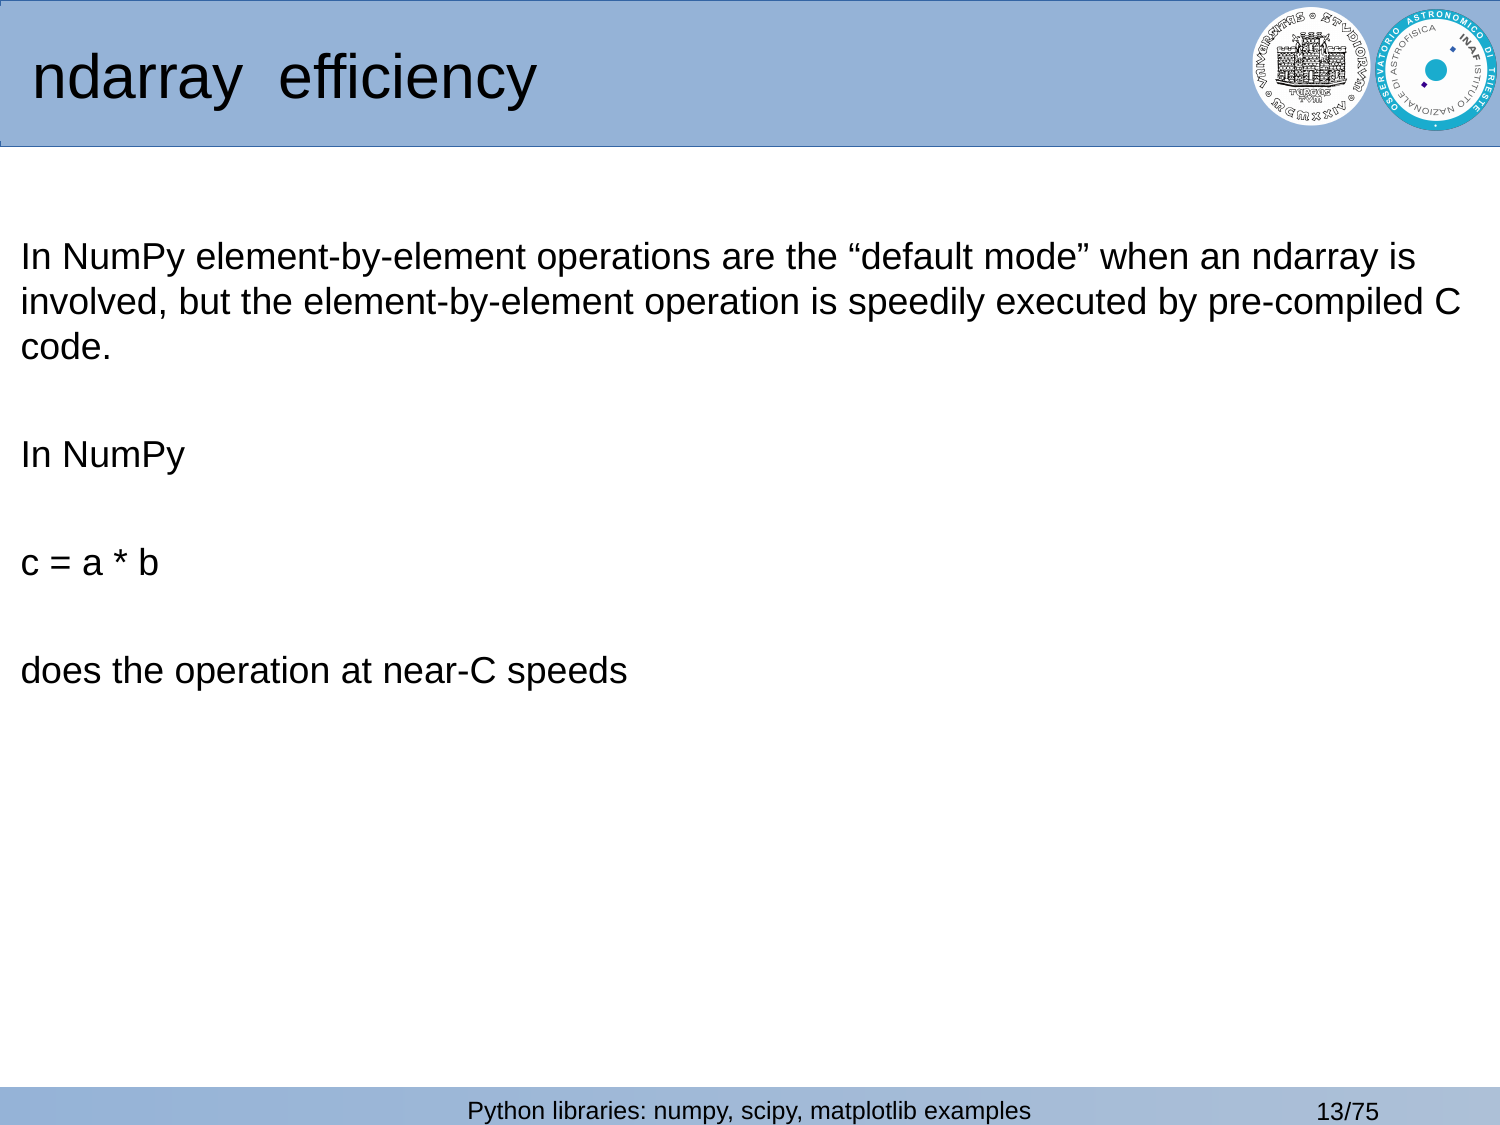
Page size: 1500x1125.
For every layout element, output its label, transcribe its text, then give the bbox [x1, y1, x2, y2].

list In NumPy element-by-element operations are the “default mode” when an ndarray is involved, but the element-by-element operation is speedily executed by pre-compiled C code. In NumPy c = a * b does the operation at near-C speeds [5, 170, 1500, 1037]
picture [1253, 0, 1500, 156]
text_box ndarray efficiency [0, 5, 1253, 141]
